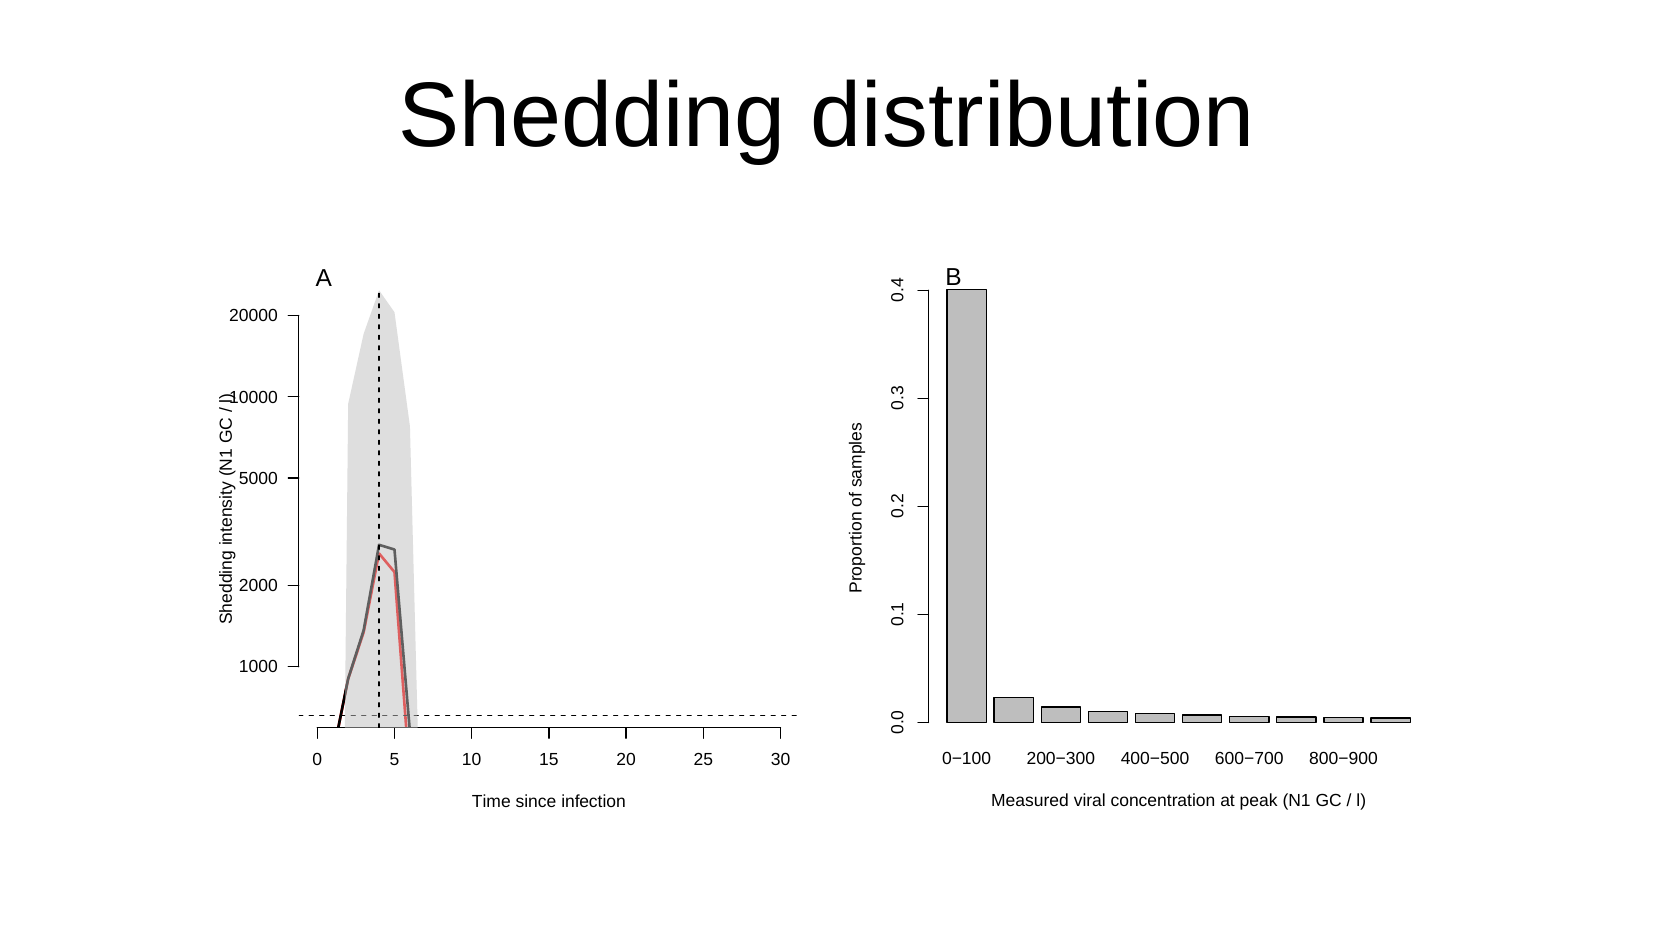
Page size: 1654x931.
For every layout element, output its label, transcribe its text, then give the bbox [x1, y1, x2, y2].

title Shedding distribution [82, 37, 1571, 193]
picture [212, 203, 1473, 856]
